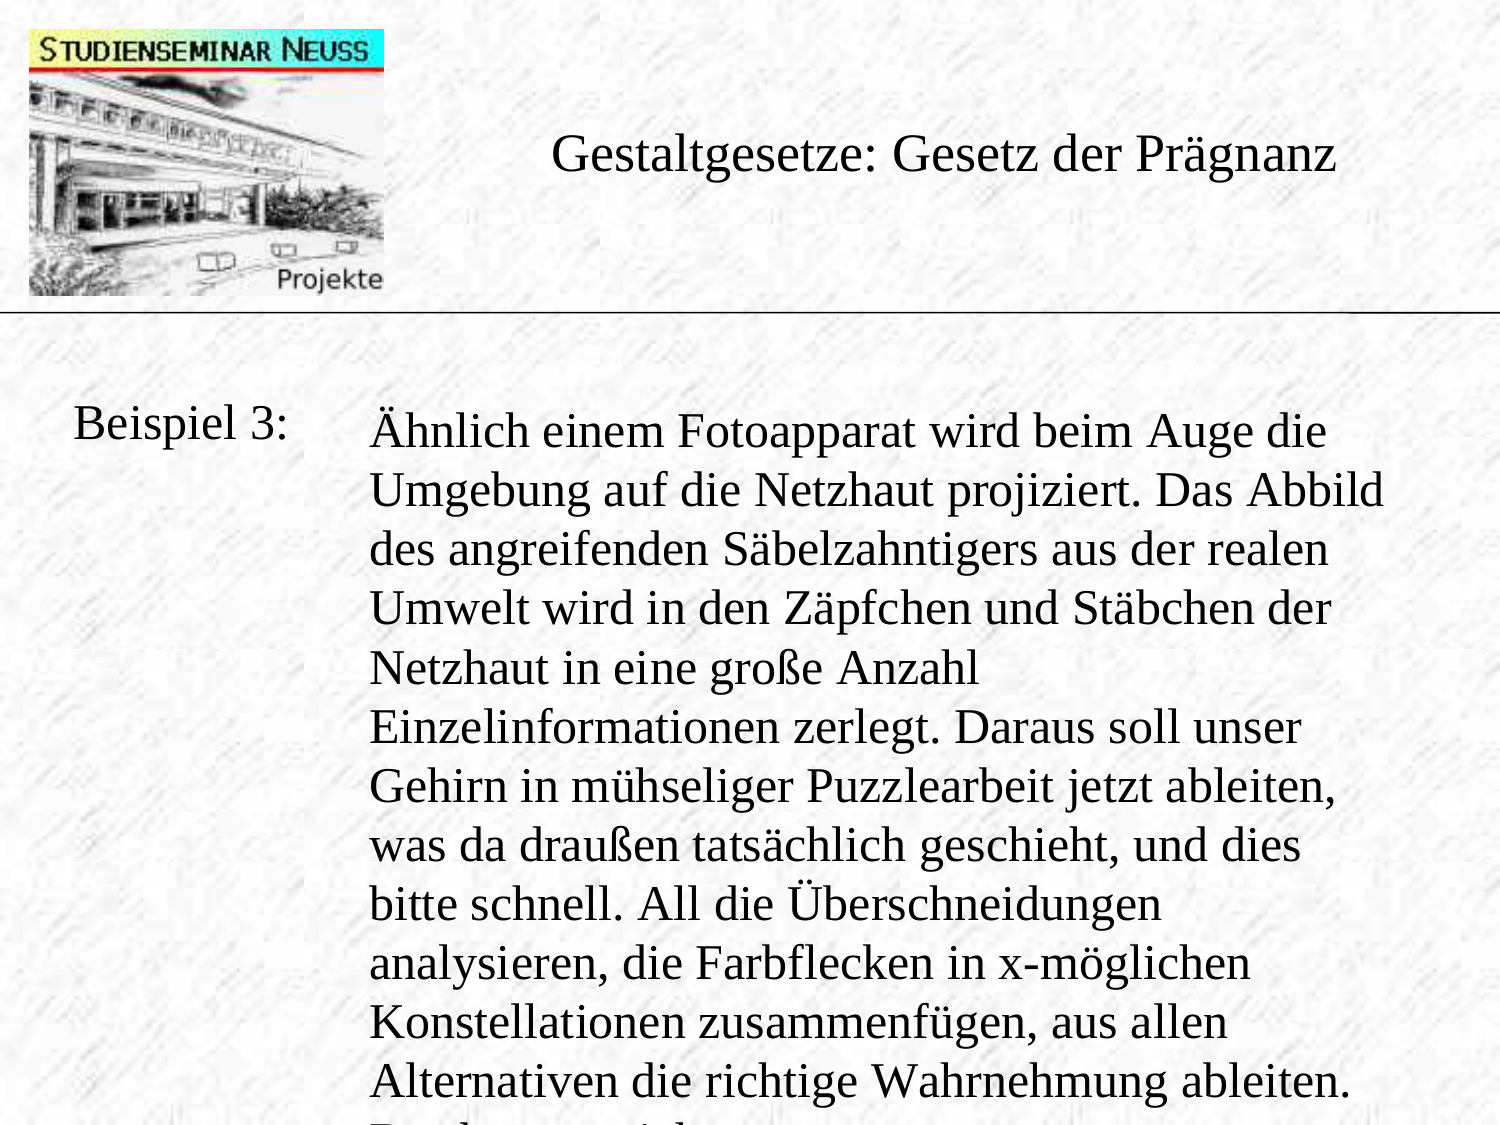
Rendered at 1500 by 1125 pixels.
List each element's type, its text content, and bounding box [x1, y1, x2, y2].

text_box Gestaltgesetze: Gesetz der Prägnanz [472, 118, 1418, 191]
picture [0, 314, 1500, 1125]
picture [0, 0, 1500, 311]
text_box Beispiel 3: [59, 383, 355, 473]
text_box Ähnlich einem Fotoapparat wird beim Auge die Umgebung auf die Netzhaut projiziert. Das Abbild des angreifenden Säbelzahntigers aus der realen Umwelt wird in den Zäpfchen und Stäbchen der Netzhaut in eine große Anzahl Einzelinformationen zerlegt. Daraus soll unser Gehirn in mühseliger Puzzlearbeit jetzt ableiten, was da draußen tatsächlich geschieht, und dies bitte schnell. All die Überschneidungen analysieren, die Farbflecken in x-möglichen Konstellationen zusammenfügen, aus allen Alternativen die richtige Wahrnehmung ableiten. Das kommt nicht gut. [354, 391, 1418, 1125]
